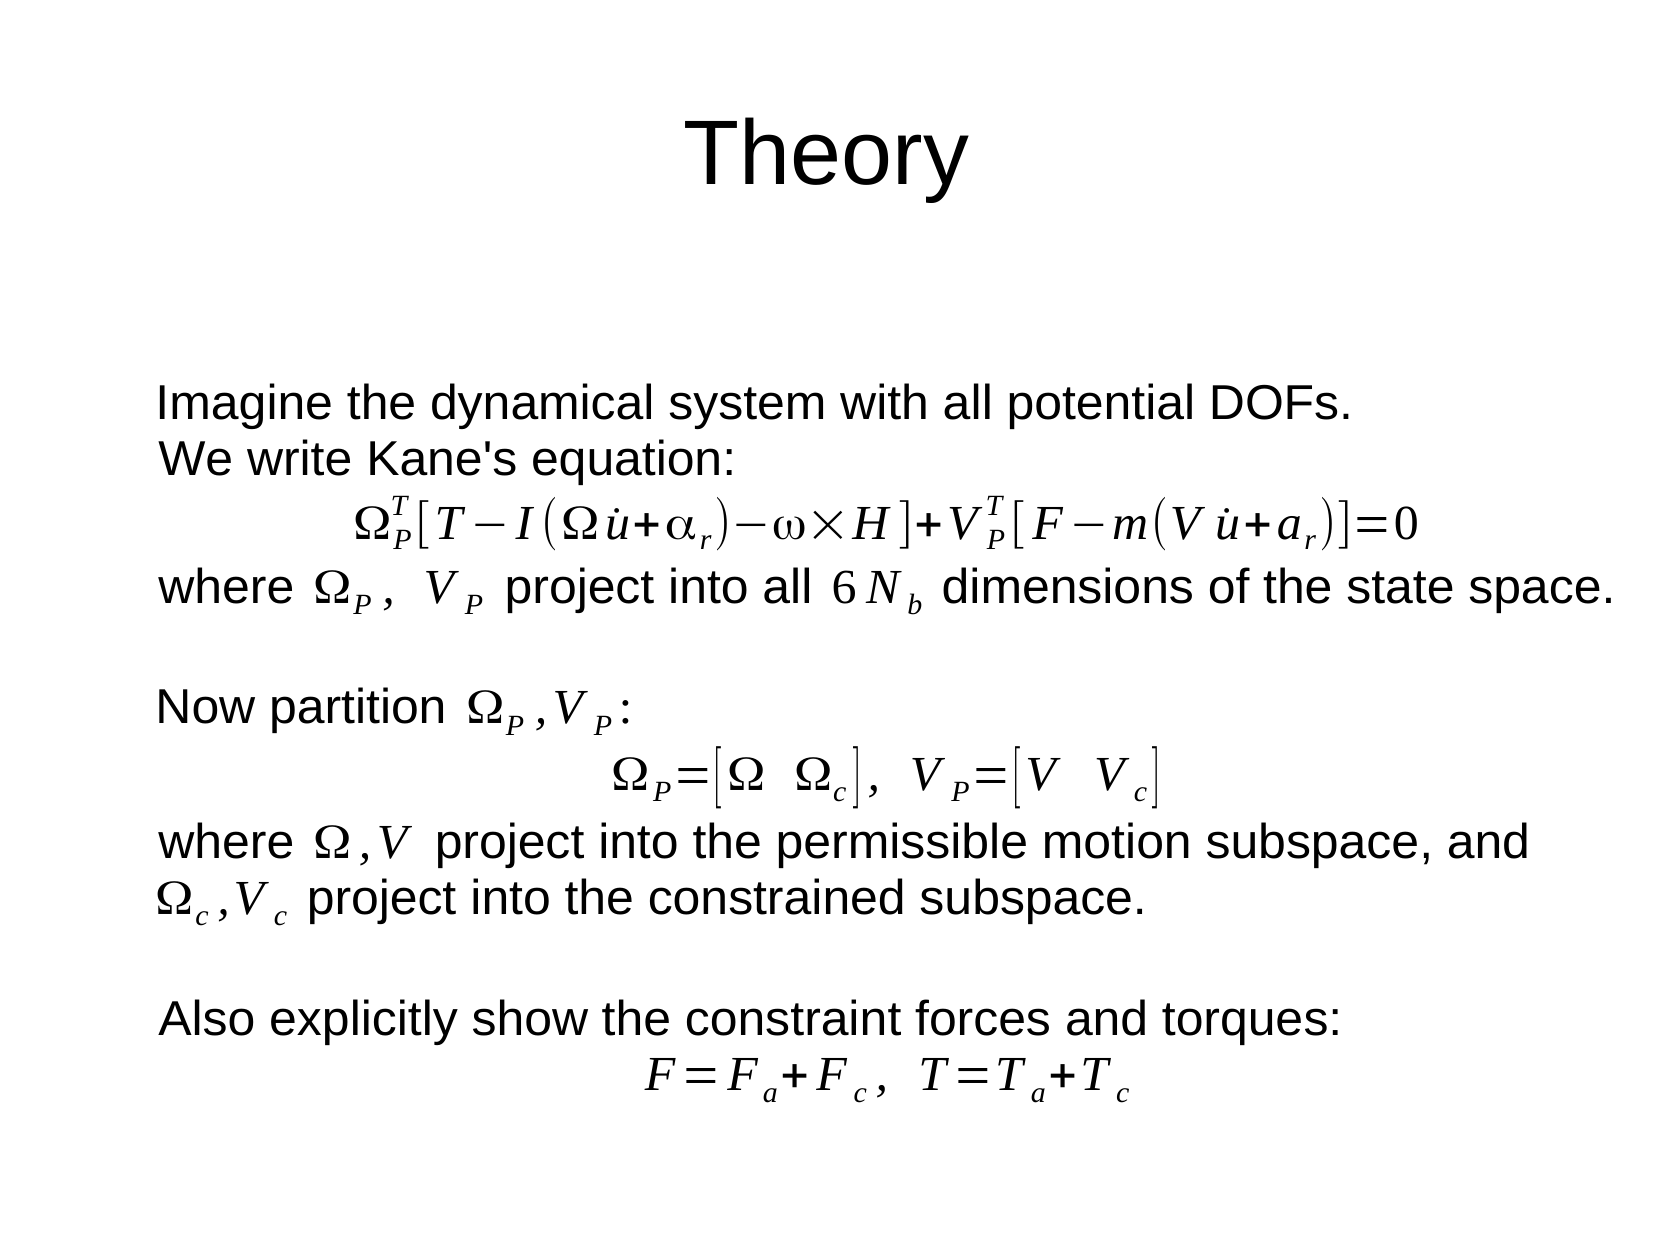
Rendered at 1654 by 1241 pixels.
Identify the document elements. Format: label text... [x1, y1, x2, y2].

chart [150, 375, 1622, 1109]
title Theory [82, 49, 1571, 257]
